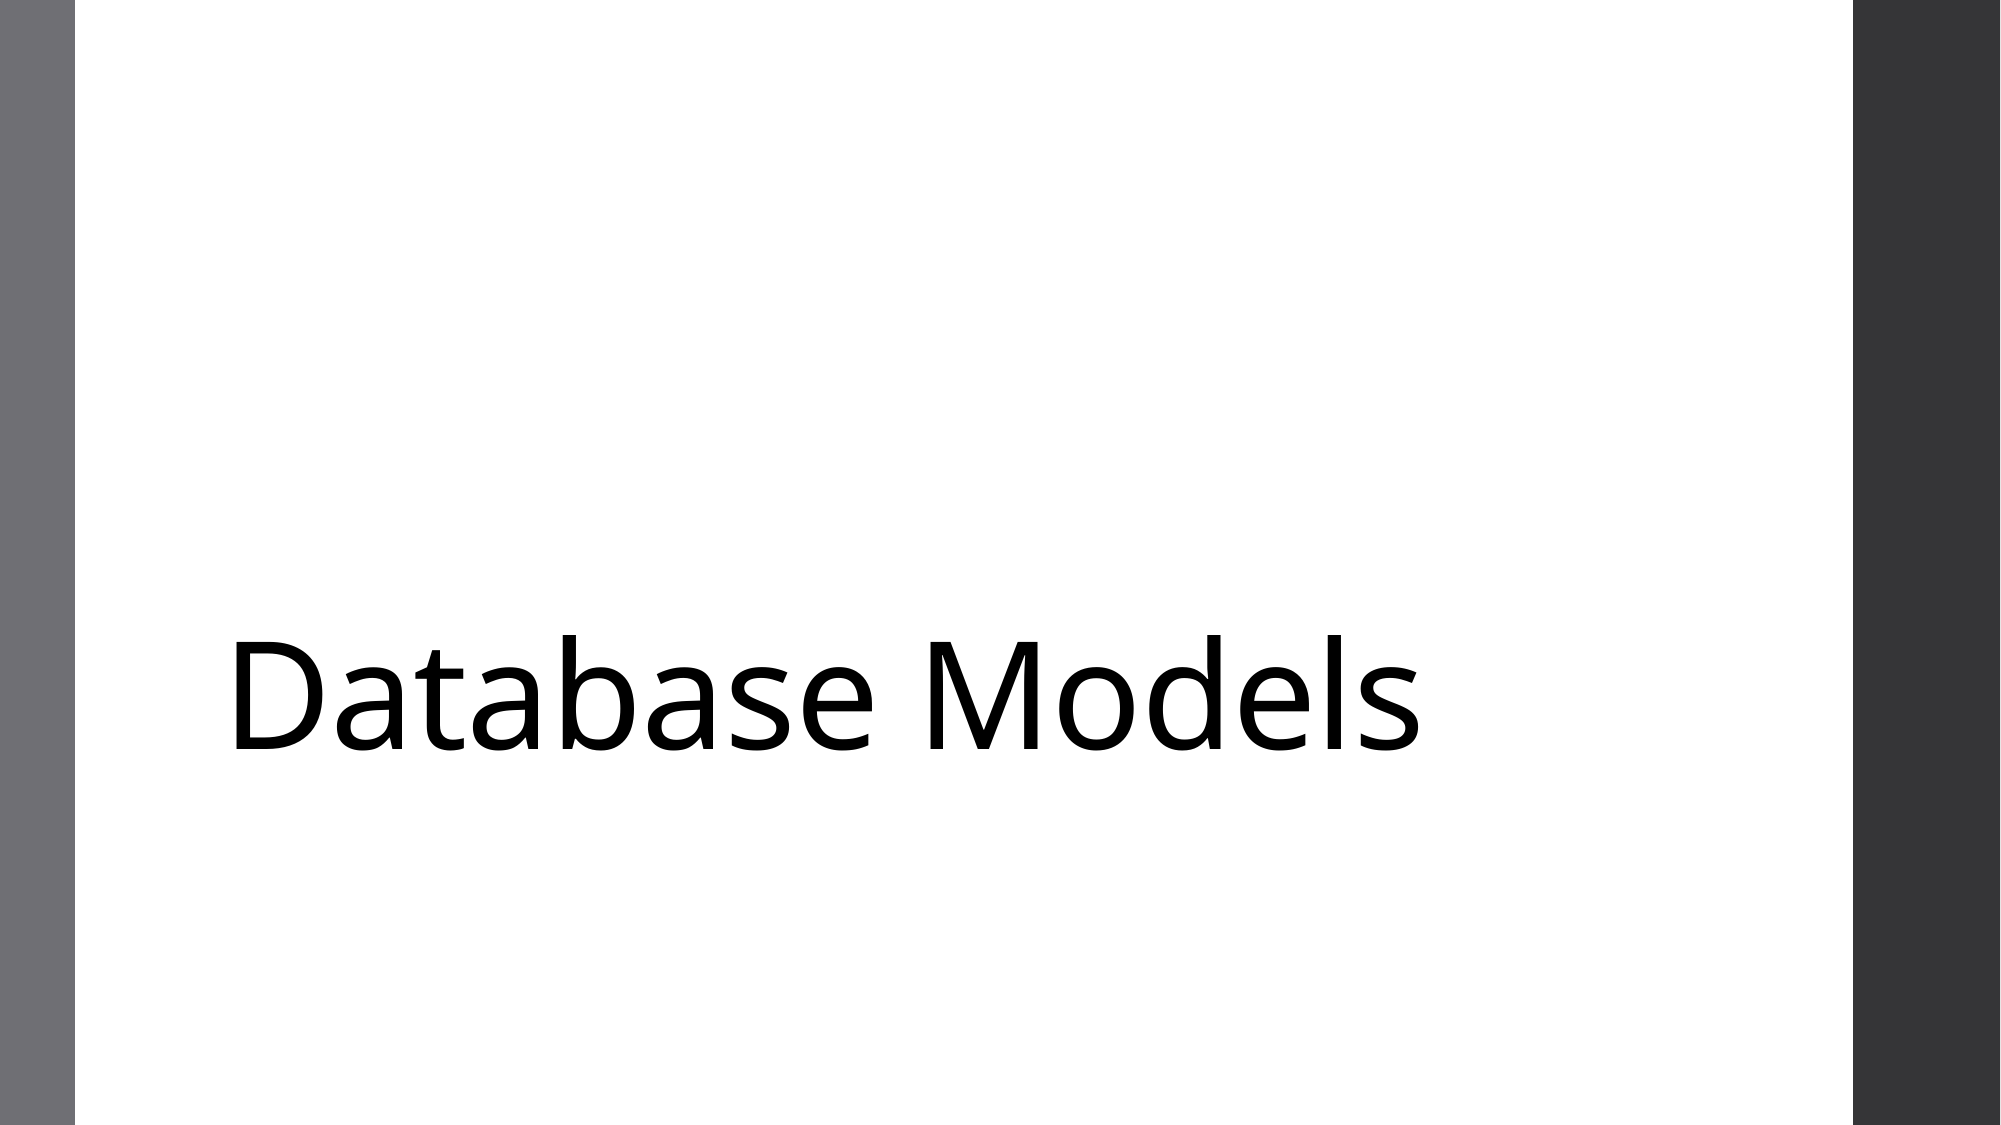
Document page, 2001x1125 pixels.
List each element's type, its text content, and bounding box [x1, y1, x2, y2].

title Database Models [206, 124, 1752, 788]
